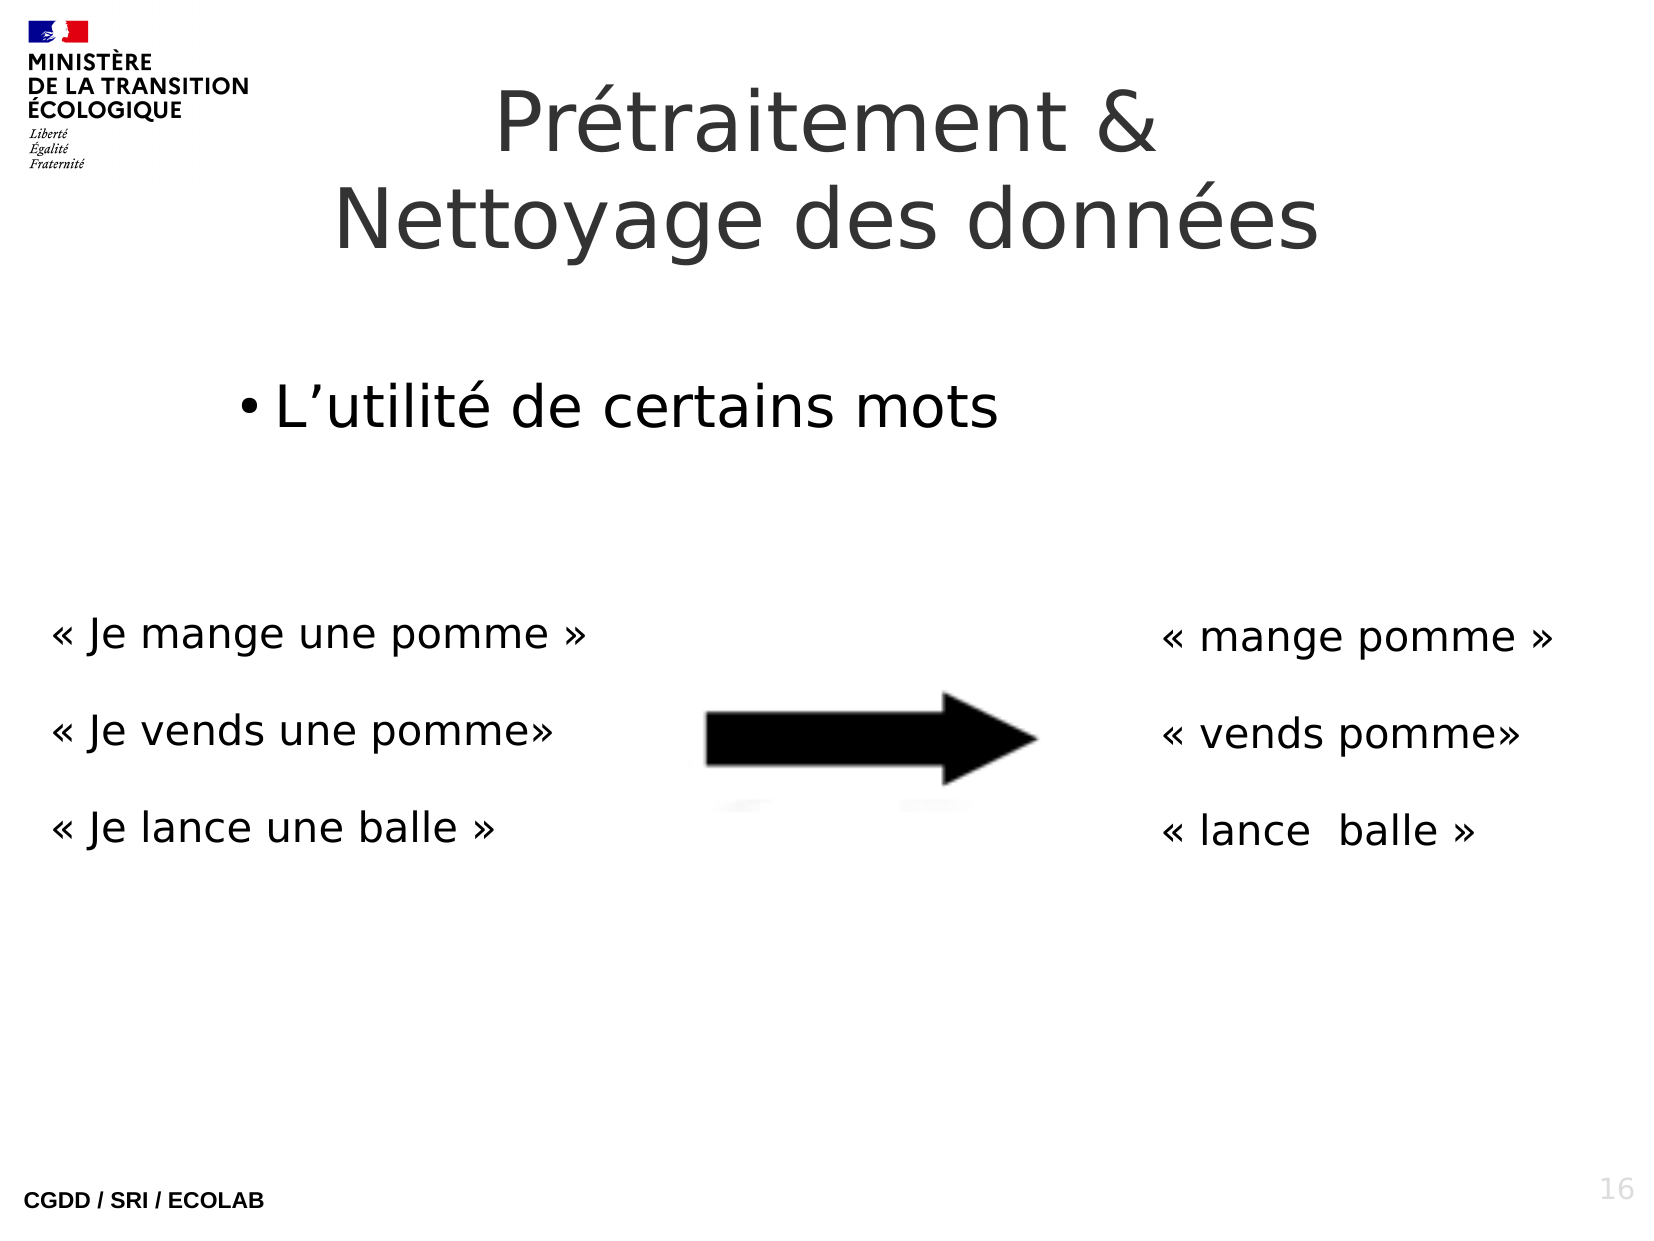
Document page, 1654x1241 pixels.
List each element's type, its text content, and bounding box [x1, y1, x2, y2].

title Prétraitement & Nettoyage des données [114, 73, 1539, 271]
picture [687, 627, 1052, 839]
picture [7, 0, 272, 190]
text_box « mange pomme » « vends pomme» « lance balle » [1145, 604, 1619, 911]
text_box L’utilité de certains mots [224, 366, 1371, 449]
text_box « Je mange une pomme » « Je vends une pomme» « Je lance une balle » [35, 602, 686, 860]
